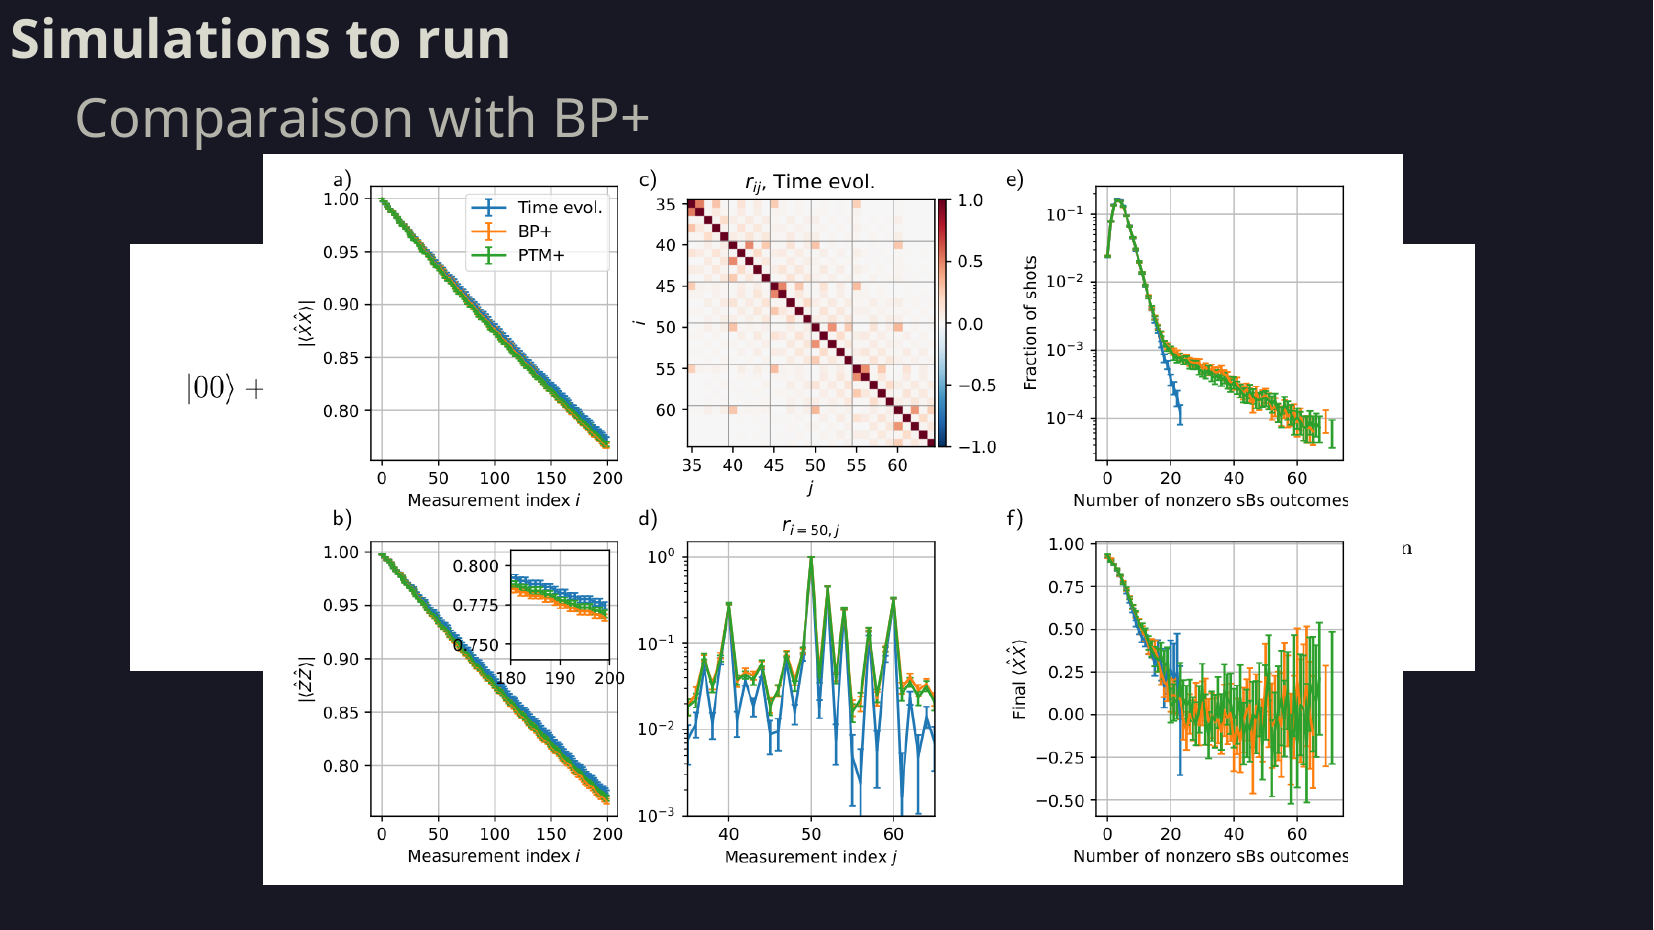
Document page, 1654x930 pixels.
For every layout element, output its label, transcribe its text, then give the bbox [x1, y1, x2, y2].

picture [130, 154, 1475, 885]
text_box Simulations to run [10, 0, 1635, 80]
text_box Comparaison with BP+ [74, 79, 810, 155]
